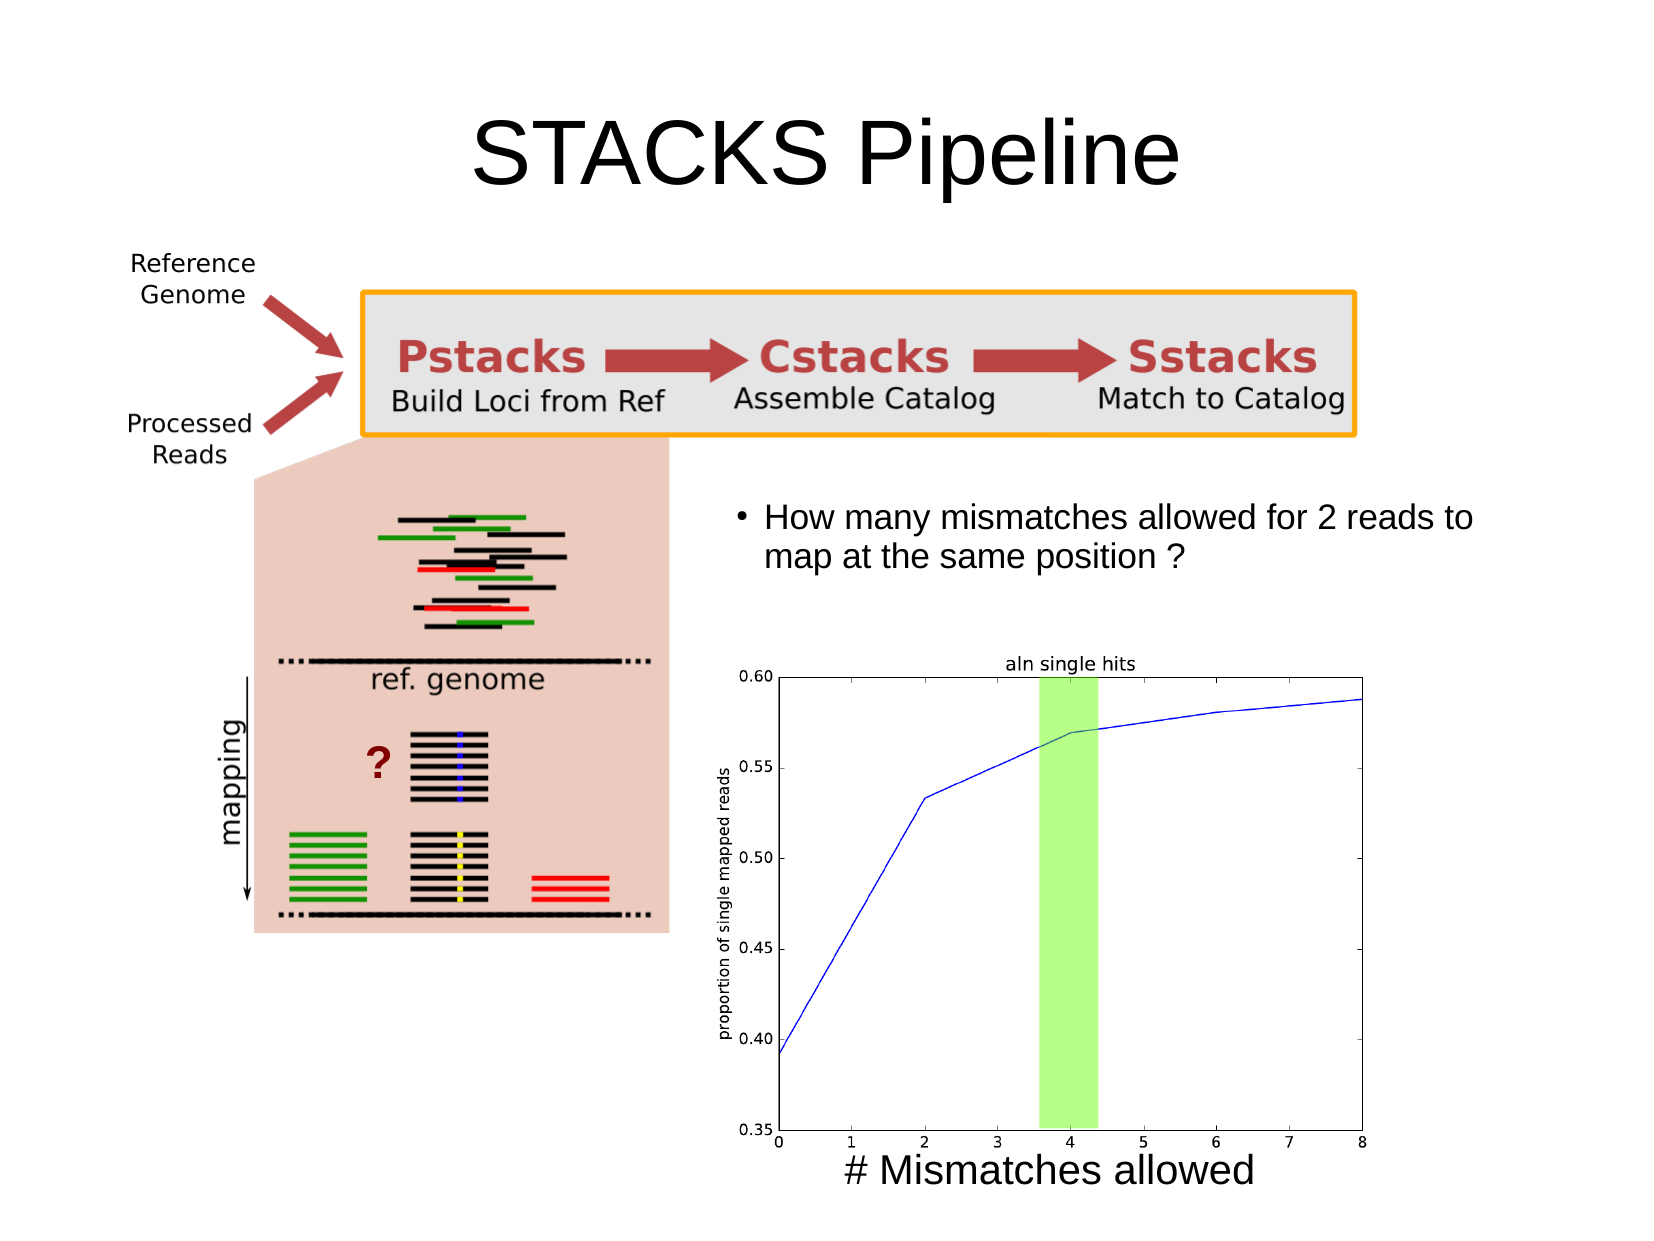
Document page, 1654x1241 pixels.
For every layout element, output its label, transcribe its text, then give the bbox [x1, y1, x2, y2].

text_box [1039, 676, 1099, 1129]
title STACKS Pipeline [82, 49, 1571, 257]
list How many mismatches allowed for 2 reads to map at the same position ? [726, 497, 1495, 579]
list # Mismatches allowed [844, 1146, 1613, 1229]
picture [129, 253, 1466, 1178]
picture [686, 621, 1429, 1153]
text_box ? [349, 730, 433, 797]
text_box [150, 438, 1512, 1217]
